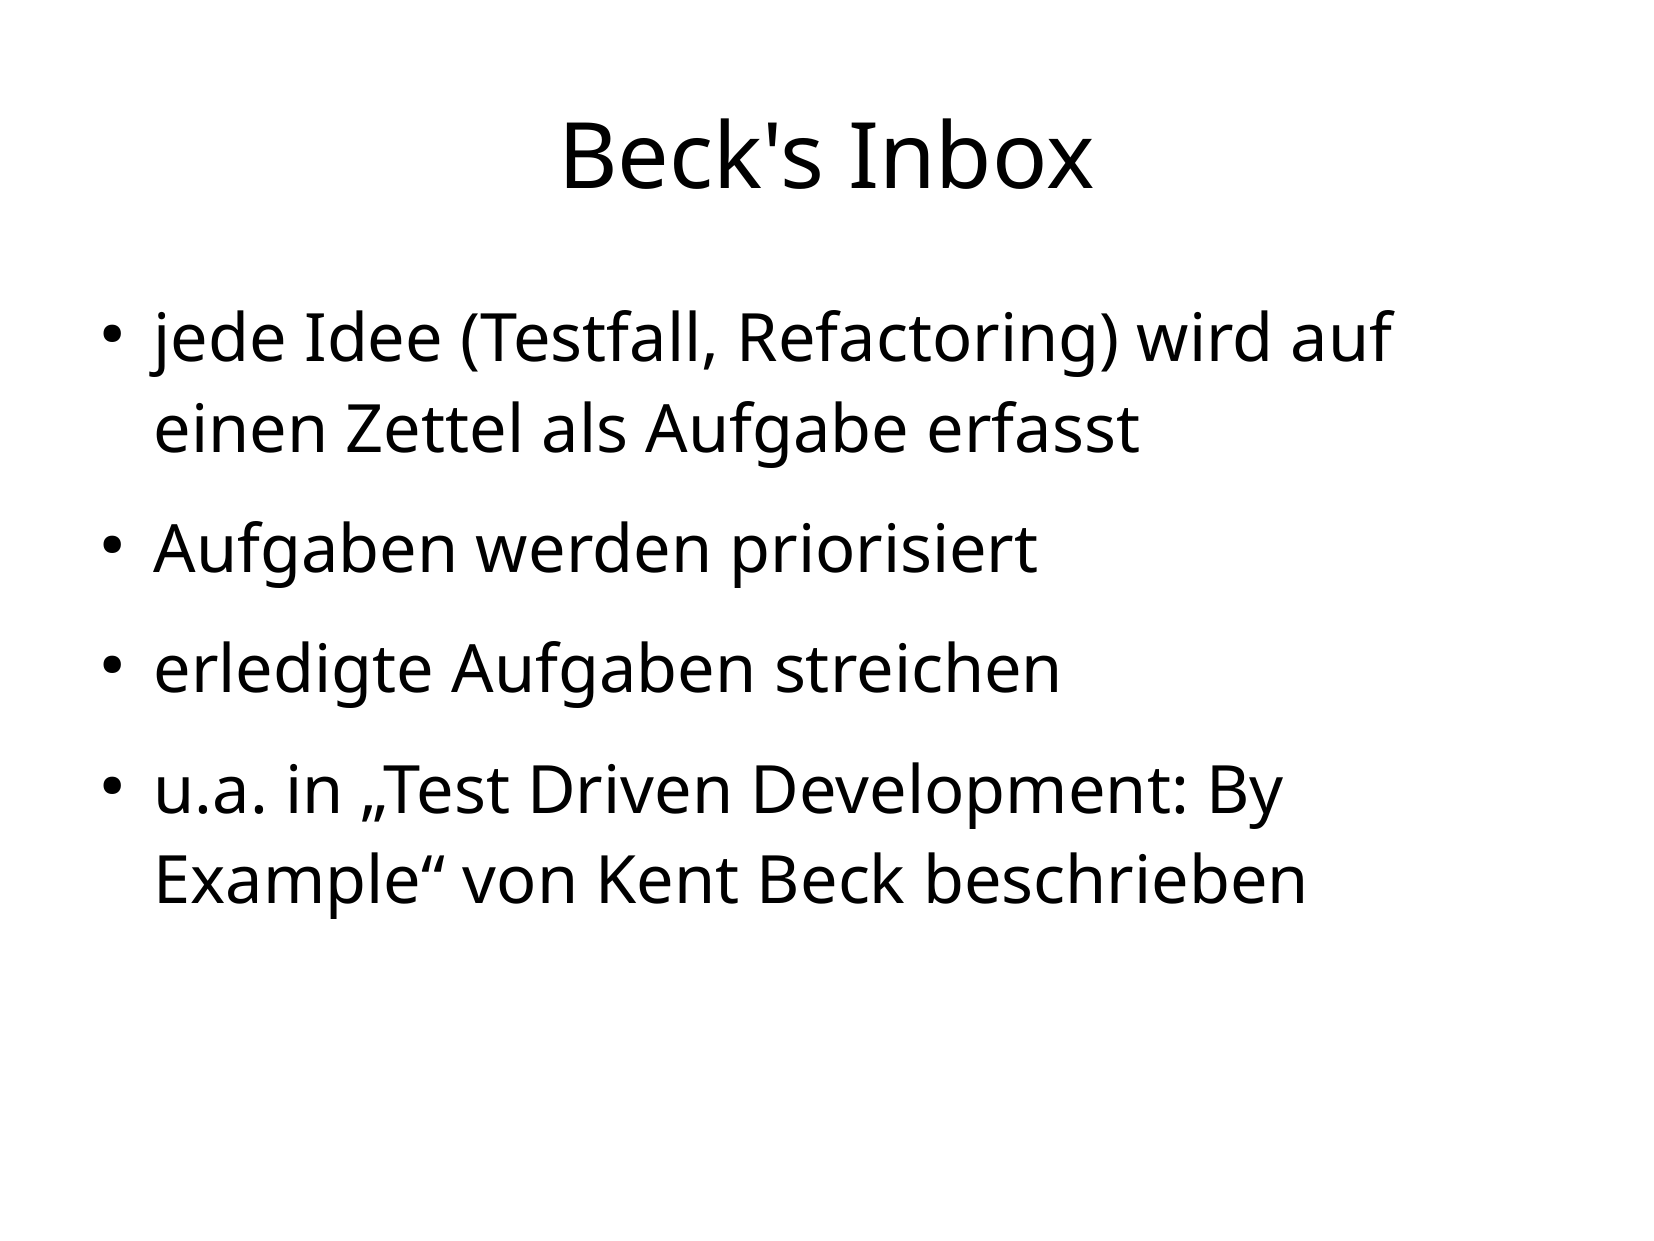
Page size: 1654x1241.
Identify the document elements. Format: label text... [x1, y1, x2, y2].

list jede Idee (Testfall, Refactoring) wird auf einen Zettel als Aufgabe erfasst Aufgaben werden priorisiert erledigte Aufgaben streichen u.a. in „Test Driven Development: By Example“ von Kent Beck beschrieben [82, 290, 1571, 1010]
title Beck's Inbox [82, 49, 1571, 257]
